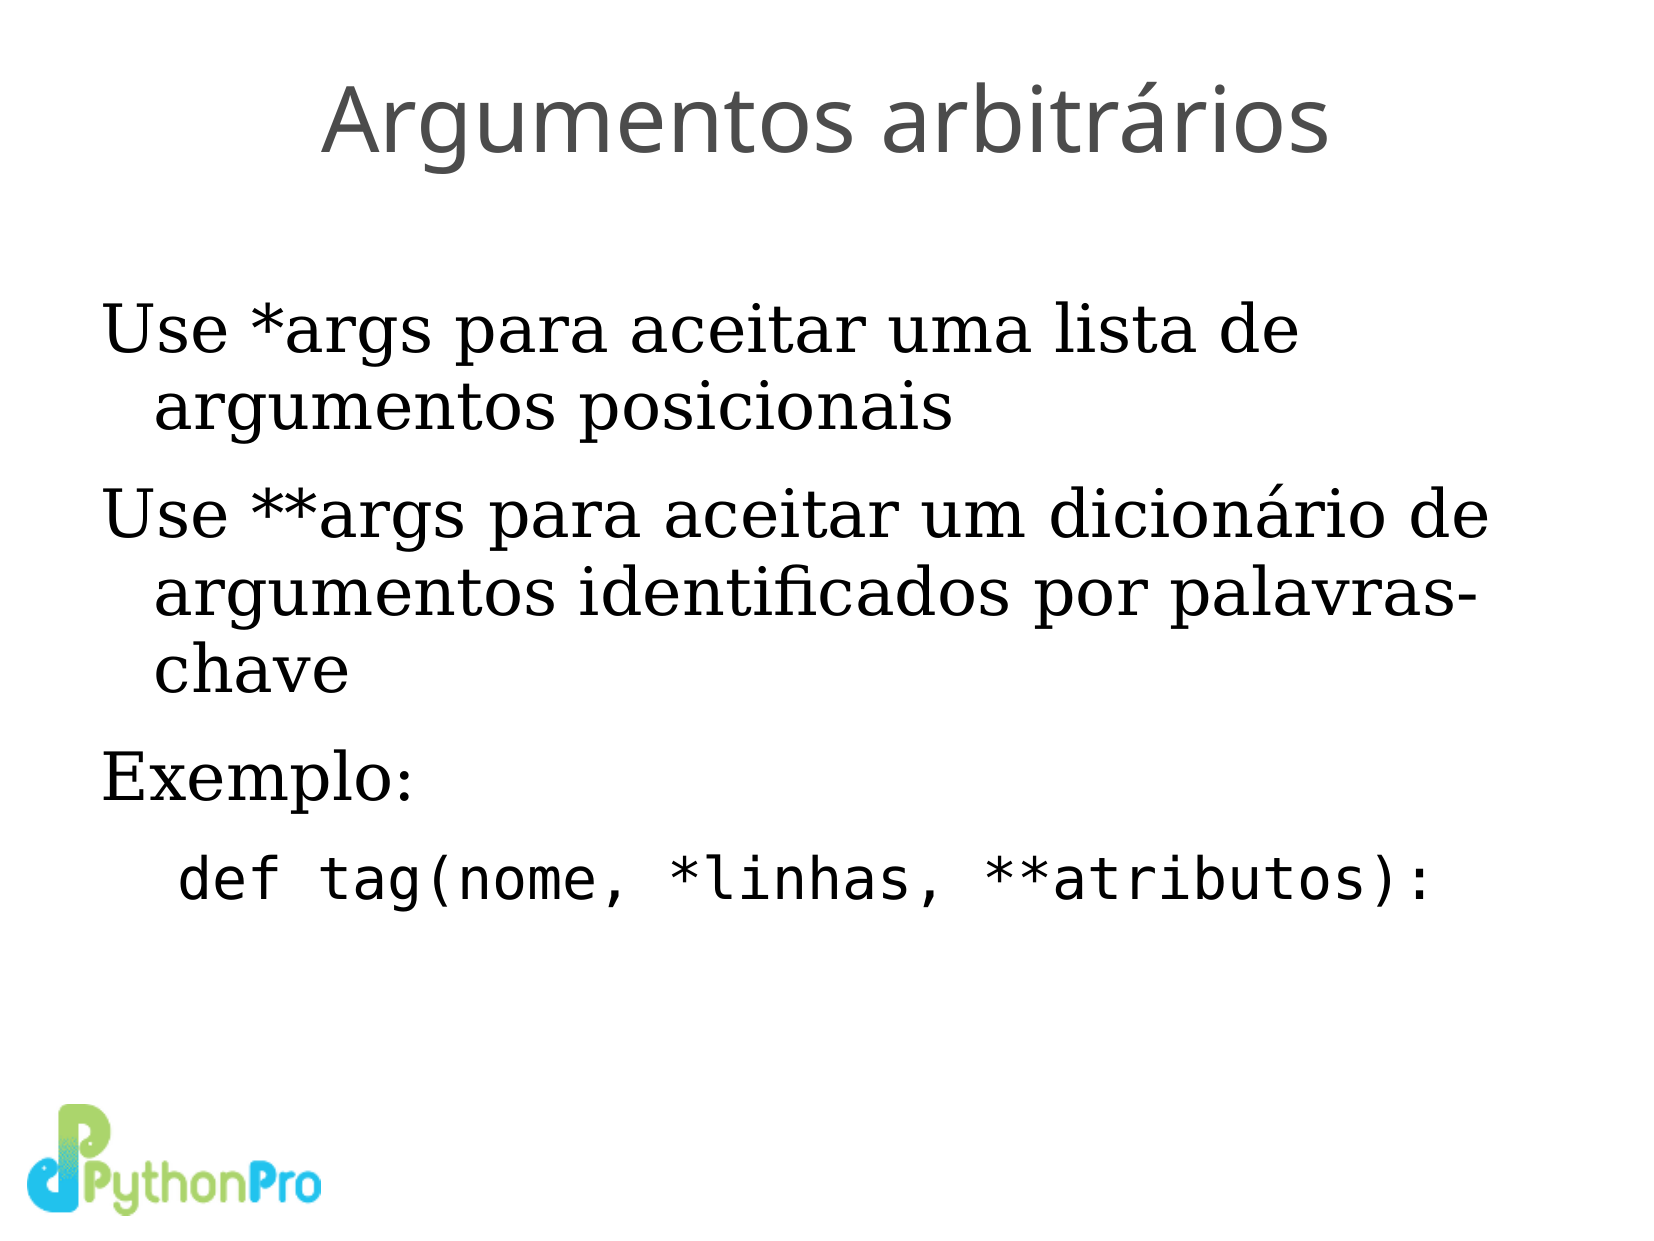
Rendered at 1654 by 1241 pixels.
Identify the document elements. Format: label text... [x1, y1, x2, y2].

title Argumentos arbitrários [82, 13, 1571, 222]
picture [27, 1104, 321, 1216]
list Use *args para aceitar uma lista de argumentos posicionais Use **args para aceitar um dicionário de argumentos identificados por palavras-chave Exemplo: def tag(nome, *linhas, **atributos): [82, 290, 1571, 1109]
